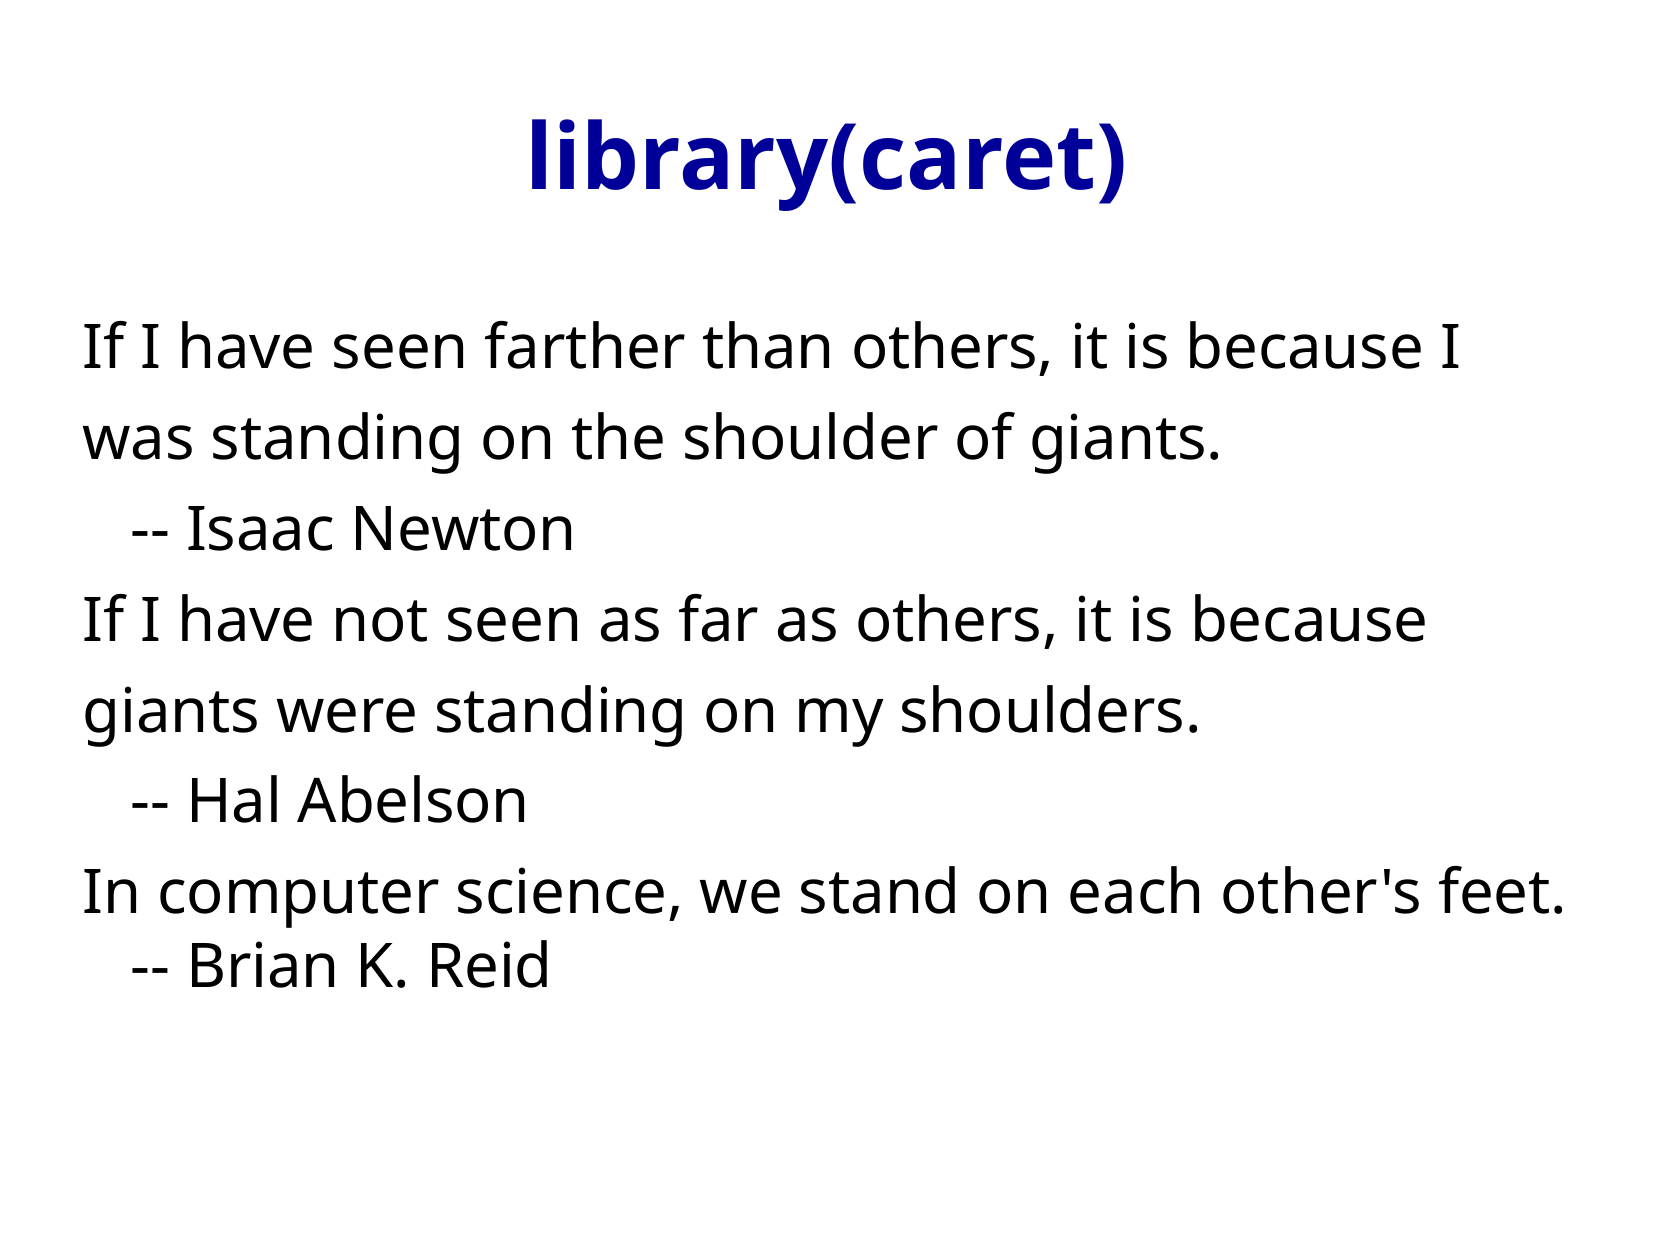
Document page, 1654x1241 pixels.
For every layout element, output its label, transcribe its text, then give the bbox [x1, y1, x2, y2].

text_box library(caret) [82, 49, 1571, 257]
text_box If I have seen farther than others, it is because I was standing on the shoulder of giants. -- Isaac Newton If I have not seen as far as others, it is because giants were standing on my shoulders. -- Hal Abelson In computer science, we stand on each other's feet. -- Brian K. Reid [82, 290, 1571, 1087]
